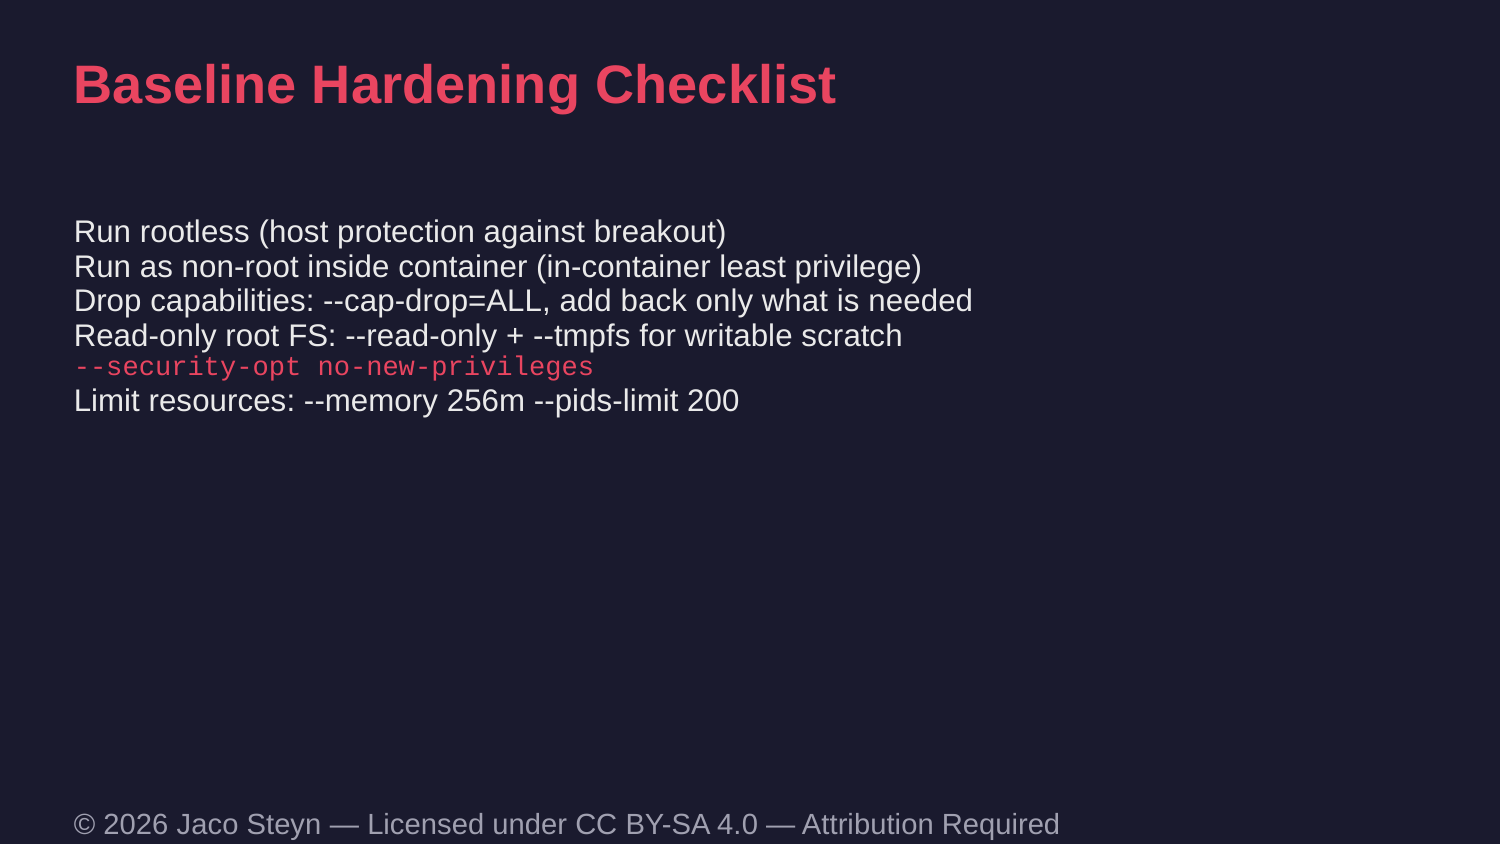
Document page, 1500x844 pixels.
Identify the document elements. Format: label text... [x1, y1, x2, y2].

text_box Run rootless (host protection against breakout) Run as non-root inside container (in-container least privilege) Drop capabilities: --cap-drop=ALL, add back only what is needed Read-only root FS: --read-only + --tmpfs for writable scratch --security-opt no-new-privileges Limit resources: --memory 256m --pids-limit 200 [59, 206, 1441, 798]
text_box © 2026 Jaco Steyn — Licensed under CC BY-SA 4.0 — Attribution Required [59, 800, 1441, 836]
title Baseline Hardening Checklist [59, 47, 1441, 166]
